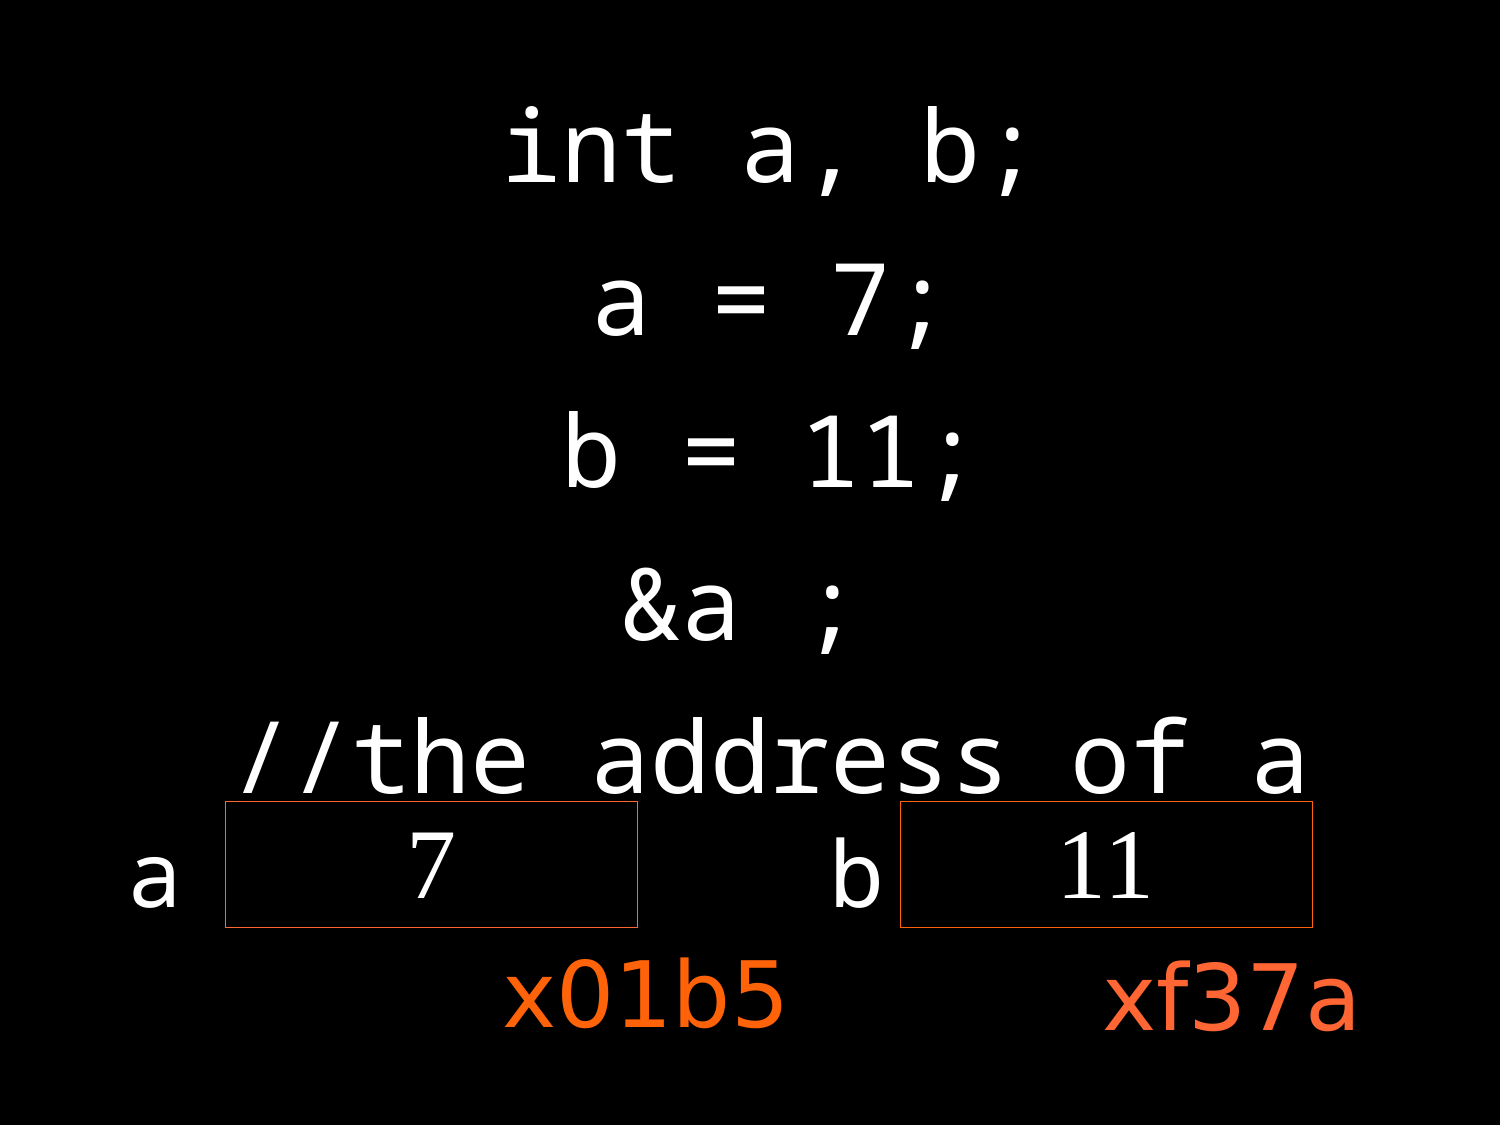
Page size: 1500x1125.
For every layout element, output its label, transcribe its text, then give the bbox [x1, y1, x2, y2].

text_box x01b5 [487, 935, 826, 1057]
text_box a [112, 801, 226, 924]
text_box 7 [225, 801, 638, 928]
text_box [225, 675, 293, 747]
text_box xf37a [1087, 937, 1426, 1060]
list int a, b; a = 7; b = 11; &a ; //the address of a [154, 75, 1388, 1051]
text_box 11 [900, 801, 1313, 928]
text_box b [815, 801, 903, 924]
